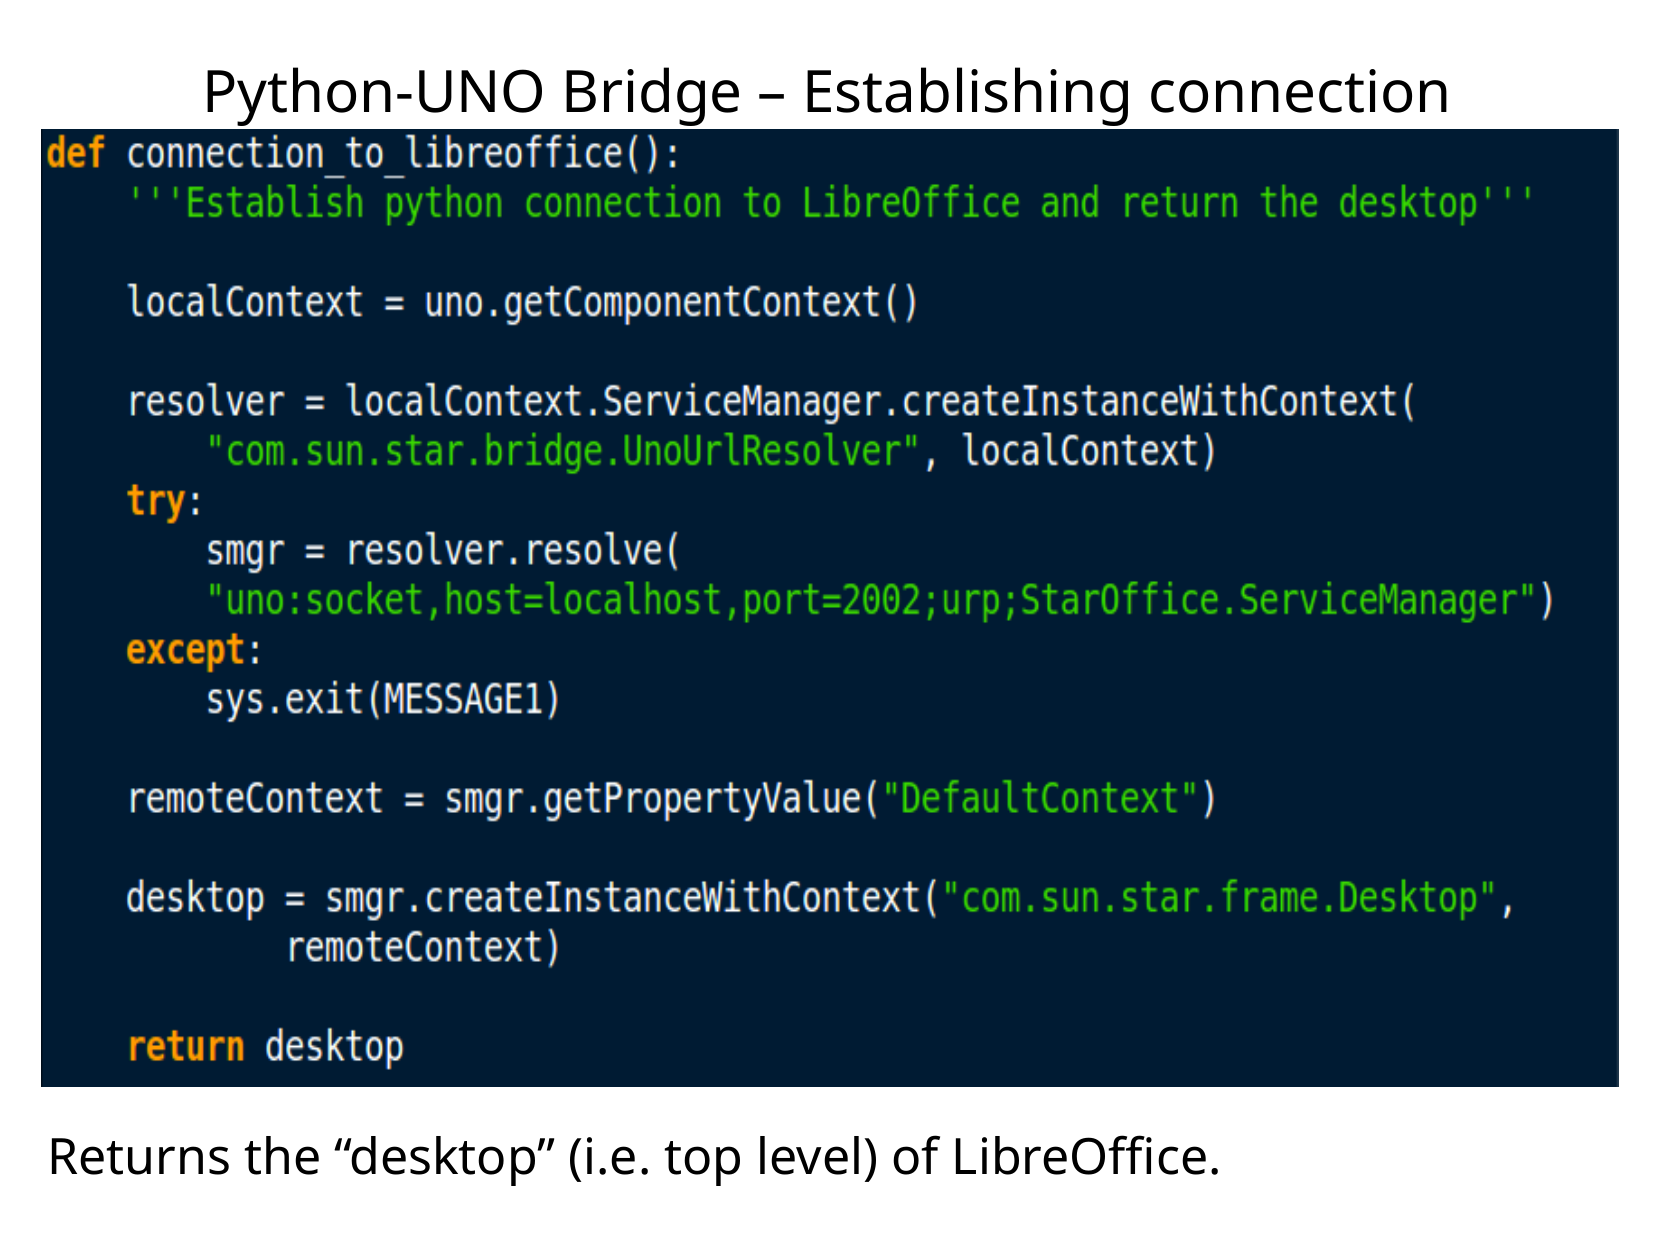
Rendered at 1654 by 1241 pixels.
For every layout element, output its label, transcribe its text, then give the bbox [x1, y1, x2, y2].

picture [41, 129, 1619, 1087]
text_box Returns the “desktop” (i.e. top level) of LibreOffice. [47, 1116, 1536, 1193]
title Python-UNO Bridge – Establishing connection [82, 49, 1571, 129]
